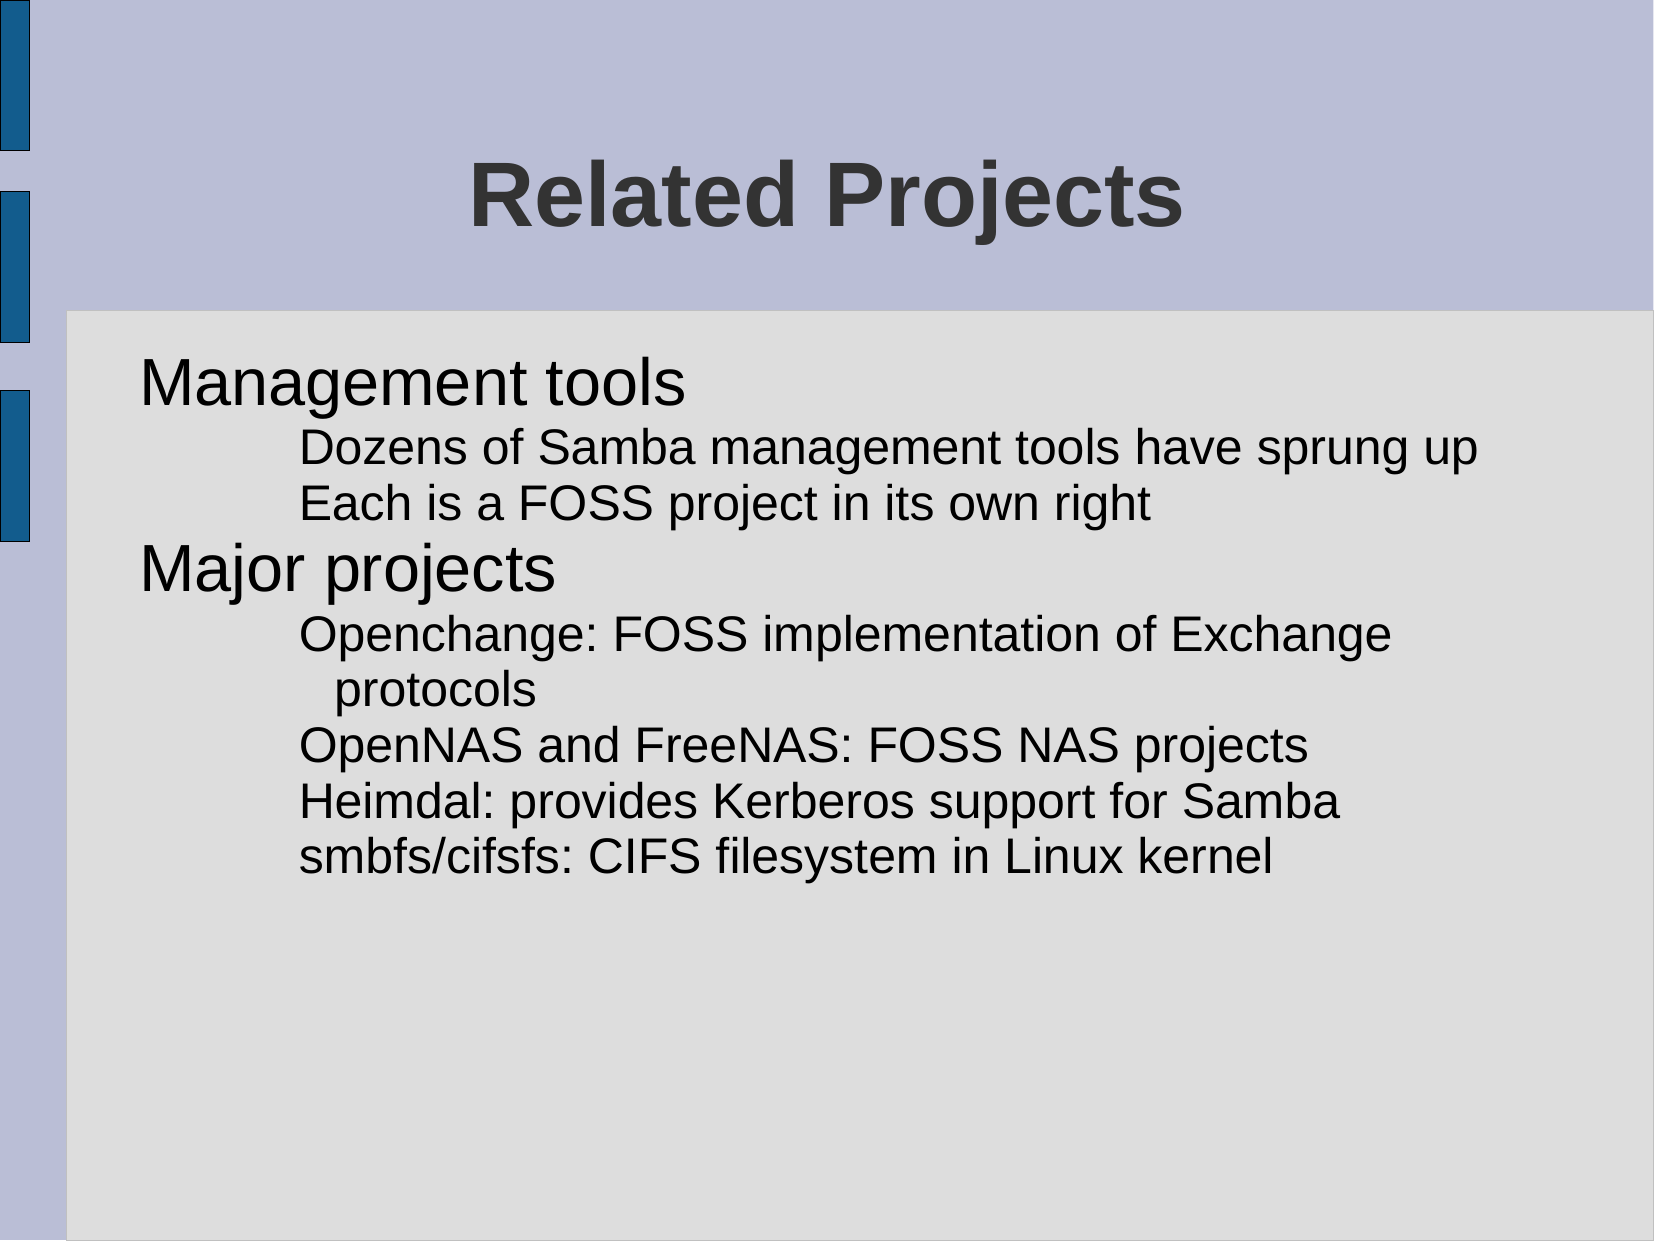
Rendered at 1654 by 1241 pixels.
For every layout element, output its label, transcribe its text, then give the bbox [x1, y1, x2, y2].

title Related Projects [121, 98, 1534, 291]
list Management tools Dozens of Samba management tools have sprung up Each is a FOSS project in its own right Major projects Openchange: FOSS implementation of Exchange protocols OpenNAS and FreeNAS: FOSS NAS projects Heimdal: provides Kerberos support for Samba smbfs/cifsfs: CIFS filesystem in Linux kernel [121, 344, 1534, 1112]
